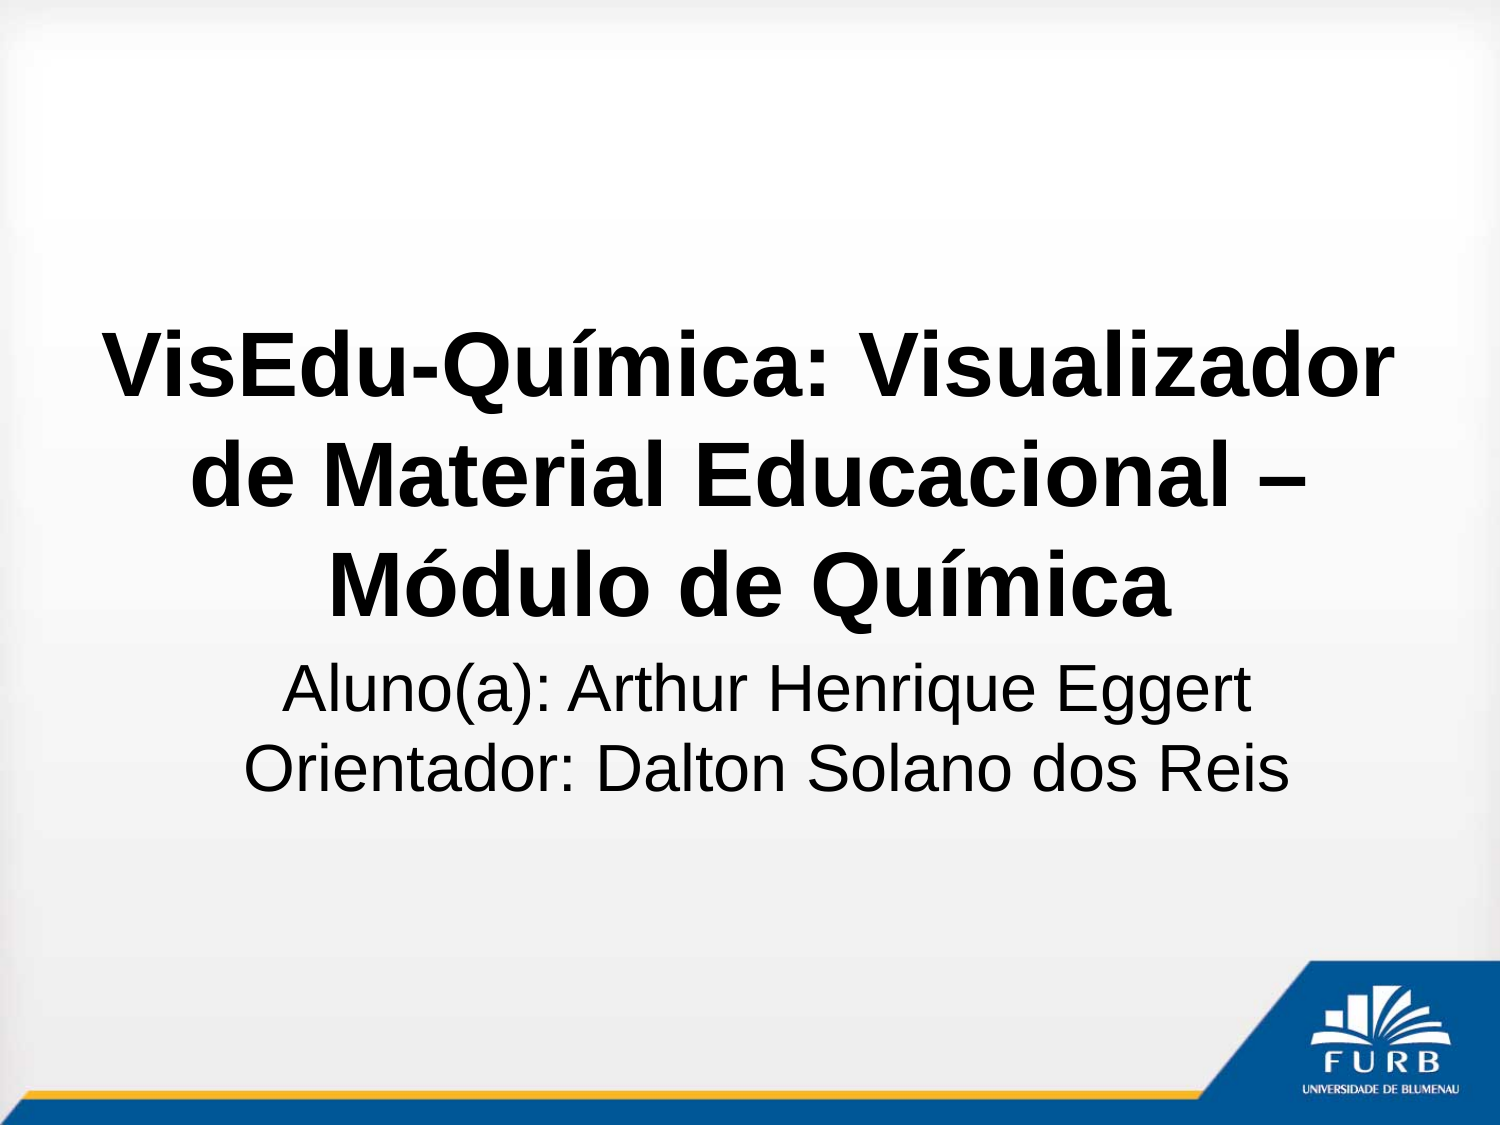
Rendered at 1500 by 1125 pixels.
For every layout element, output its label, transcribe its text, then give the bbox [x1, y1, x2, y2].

picture [0, 0, 1500, 1125]
text_box VisEdu-Química: Visualizador de Material Educacional – Módulo de Química [64, 349, 1435, 591]
text_box Aluno(a): Arthur Henrique Eggert Orientador: Dalton Solano dos Reis [225, 637, 1311, 925]
